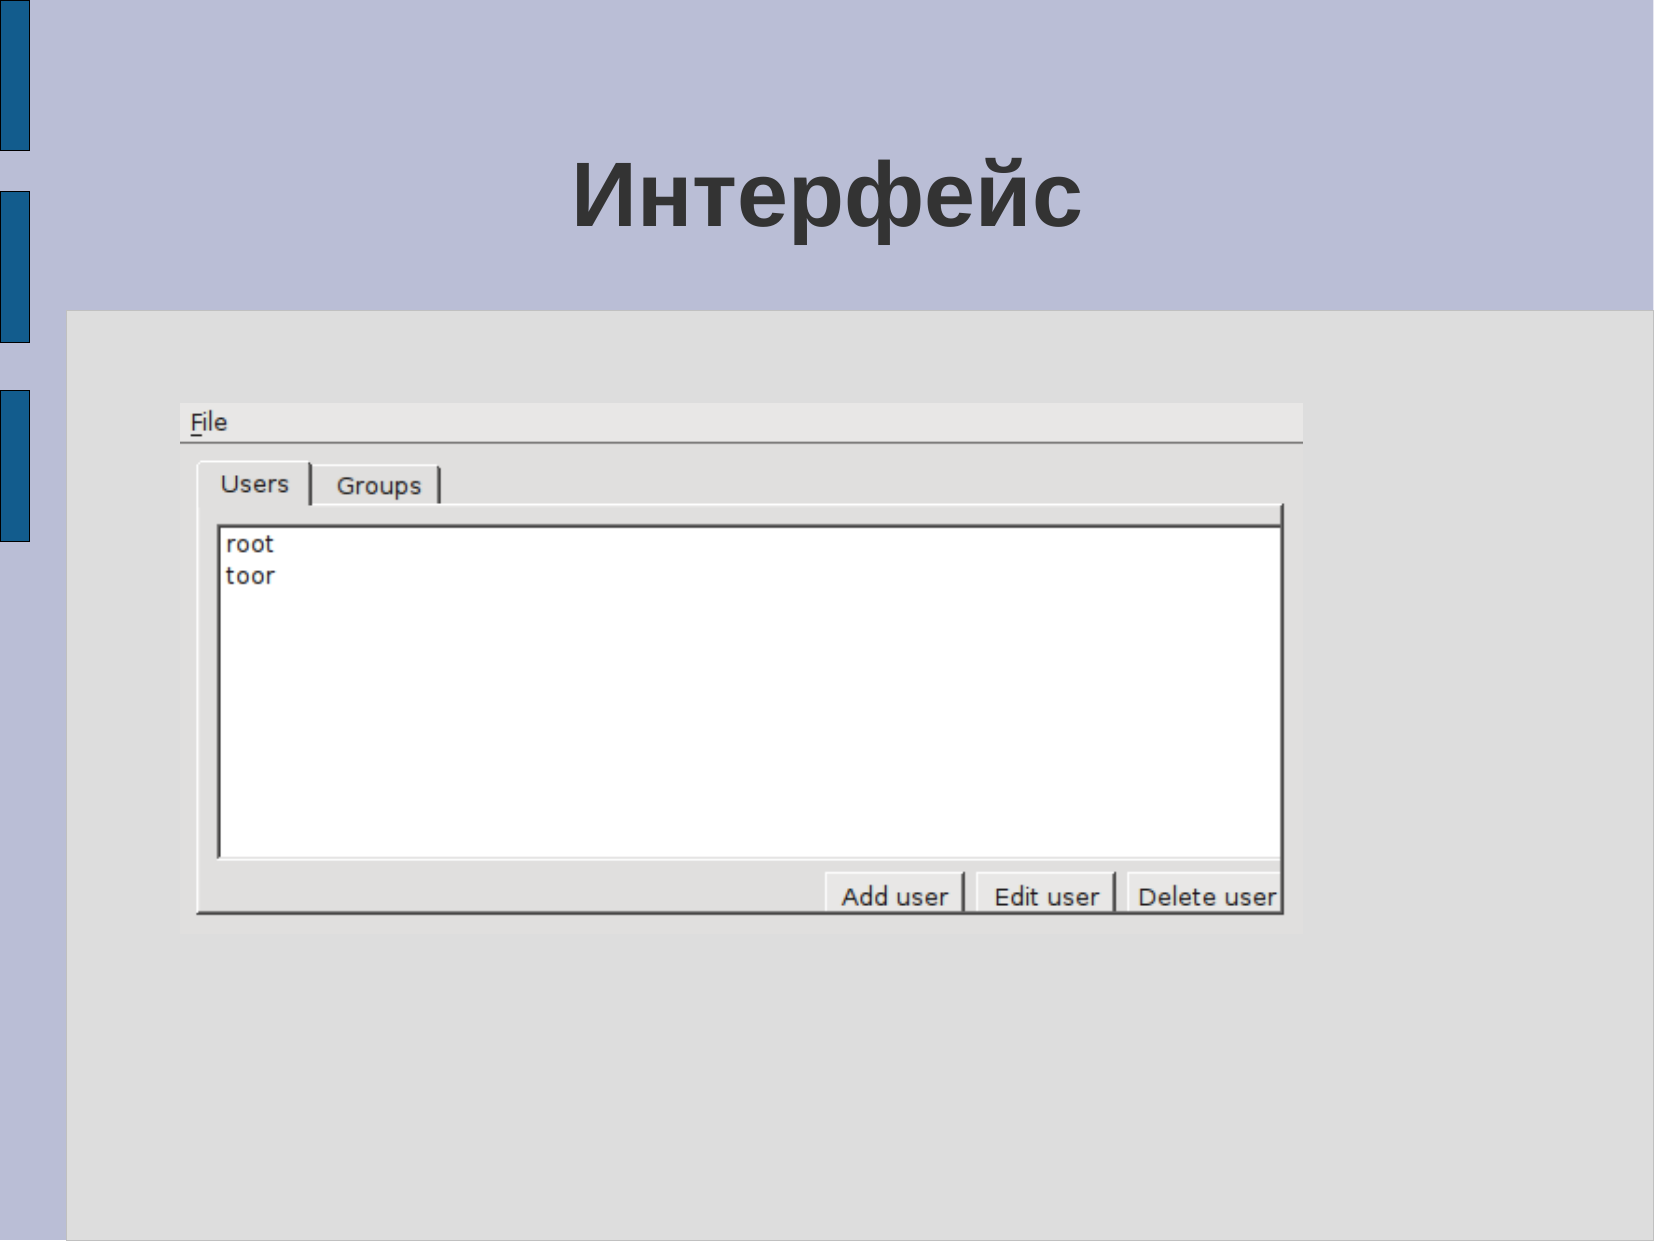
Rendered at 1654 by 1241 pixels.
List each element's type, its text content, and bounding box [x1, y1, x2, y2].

title Интерфейс [121, 91, 1534, 299]
chart [121, 344, 1534, 1127]
